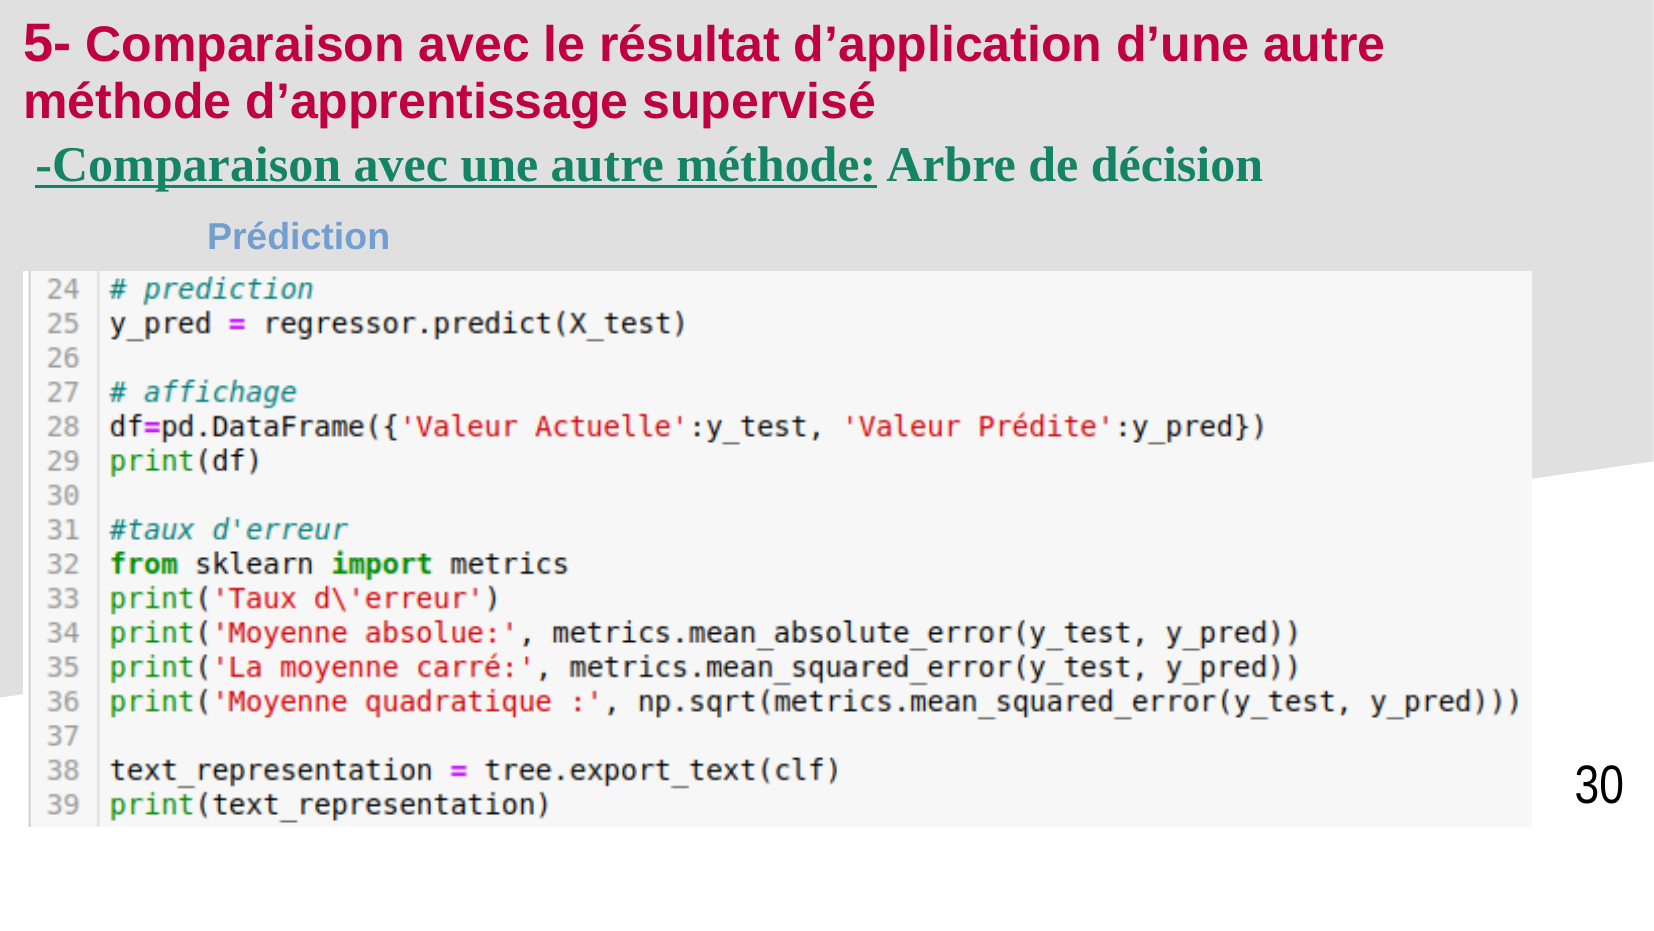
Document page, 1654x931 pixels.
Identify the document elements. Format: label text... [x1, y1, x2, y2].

text_box Prédiction [21, 208, 577, 266]
picture [23, 271, 1532, 827]
title 5- Comparaison avec le résultat d’application d’une autre méthode d’apprentissage supervisé [23, 11, 1607, 130]
text_box -Comparaison avec une autre méthode: Arbre de décision [35, 129, 1607, 249]
